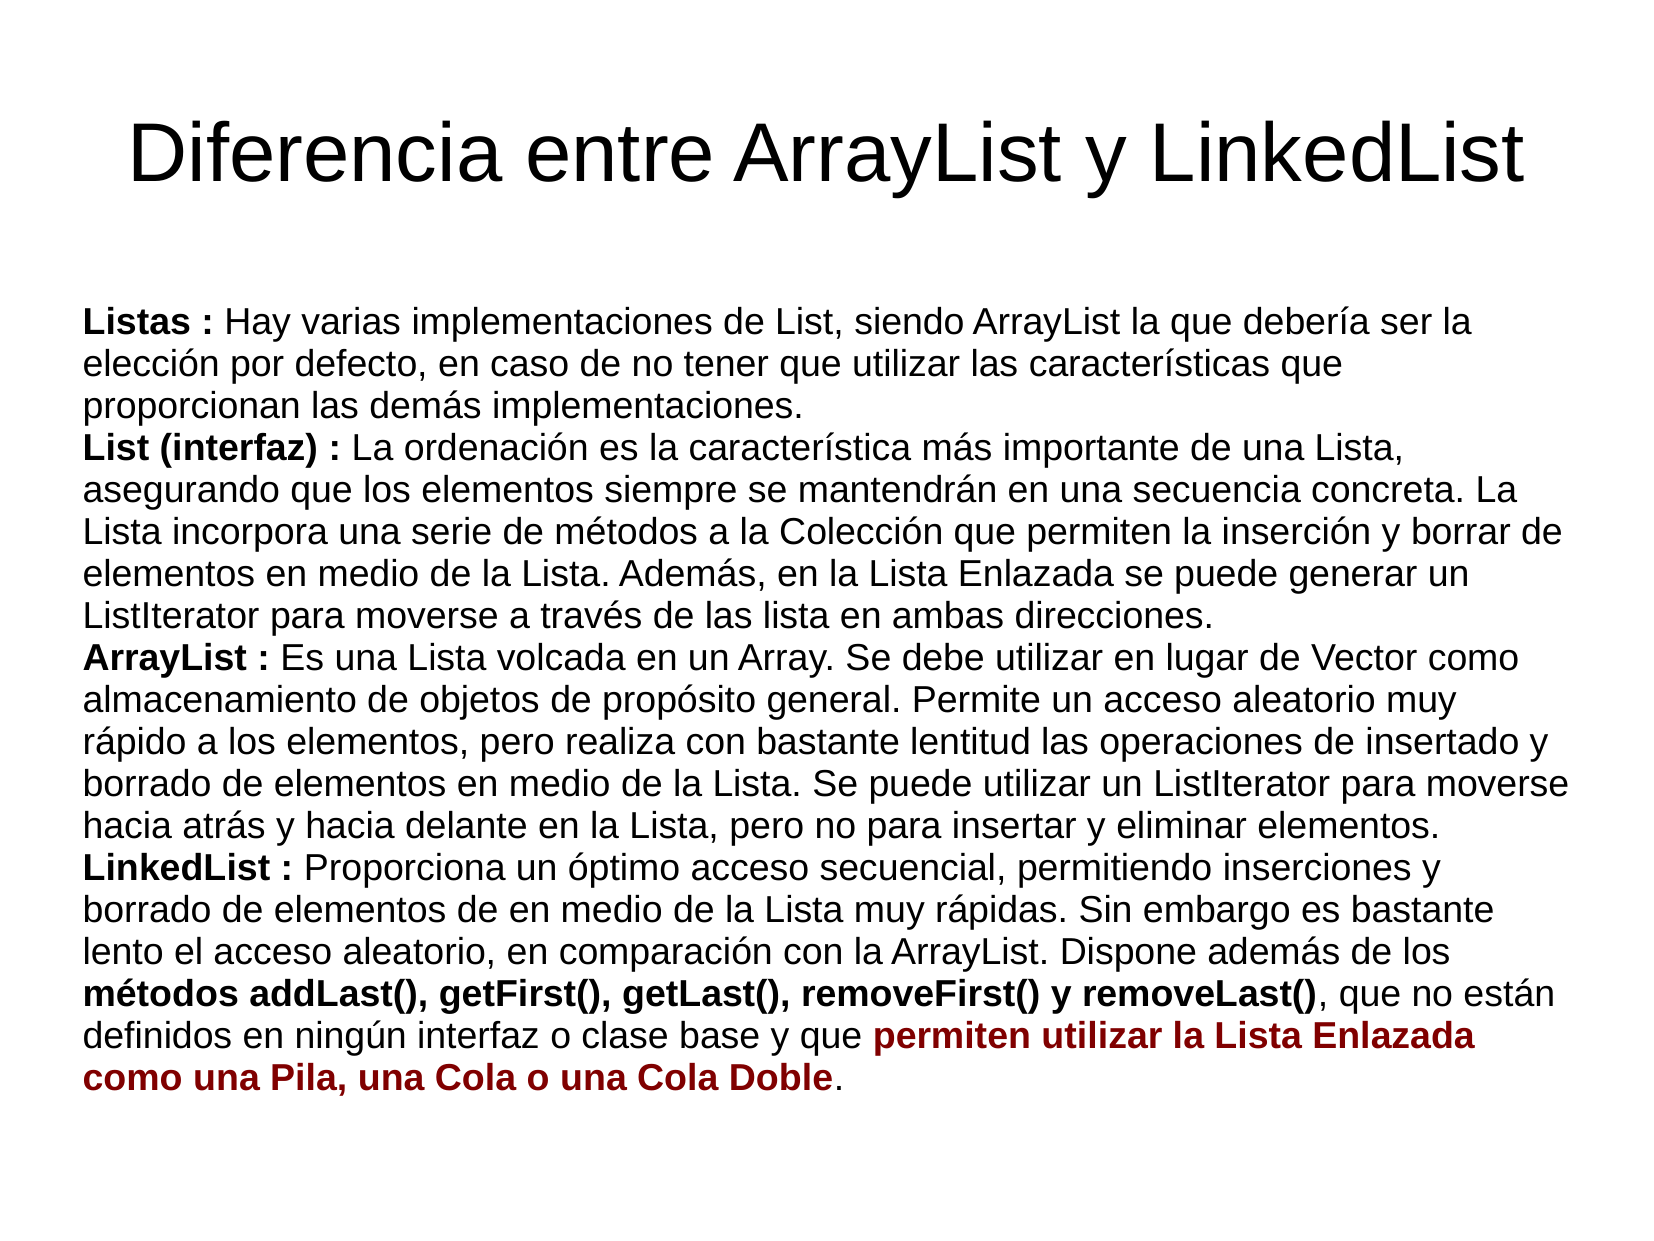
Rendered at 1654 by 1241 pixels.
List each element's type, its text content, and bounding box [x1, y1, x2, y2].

subtitle Listas : Hay varias implementaciones de List, siendo ArrayList la que debería ser la elección por defecto, en caso de no tener que utilizar las características que proporcionan las demás implementaciones. List (interfaz) : La ordenación es la característica más importante de una Lista, asegurando que los elementos siempre se mantendrán en una secuencia concreta. La Lista incorpora una serie de métodos a la Colección que permiten la inserción y borrar de elementos en medio de la Lista. Además, en la Lista Enlazada se puede generar un ListIterator para moverse a través de las lista en ambas direcciones. ArrayList : Es una Lista volcada en un Array. Se debe utilizar en lugar de Vector como almacenamiento de objetos de propósito general. Permite un acceso aleatorio muy rápido a los elementos, pero realiza con bastante lentitud las operaciones de insertado y borrado de elementos en medio de la Lista. Se puede utilizar un ListIterator para moverse hacia atrás y hacia delante en la Lista, pero no para insertar y eliminar elementos. LinkedList : Proporciona un óptimo acceso secuencial, permitiendo inserciones y borrado de elementos de en medio de la Lista muy rápidas. Sin embargo es bastante lento el acceso aleatorio, en comparación con la ArrayList. Dispone además de los métodos addLast(), getFirst(), getLast(), removeFirst() y removeLast(), que no están definidos en ningún interfaz o clase base y que permiten utilizar la Lista Enlazada como una Pila, una Cola o una Cola Doble. [82, 290, 1571, 1109]
title Diferencia entre ArrayList y LinkedList [82, 49, 1571, 257]
